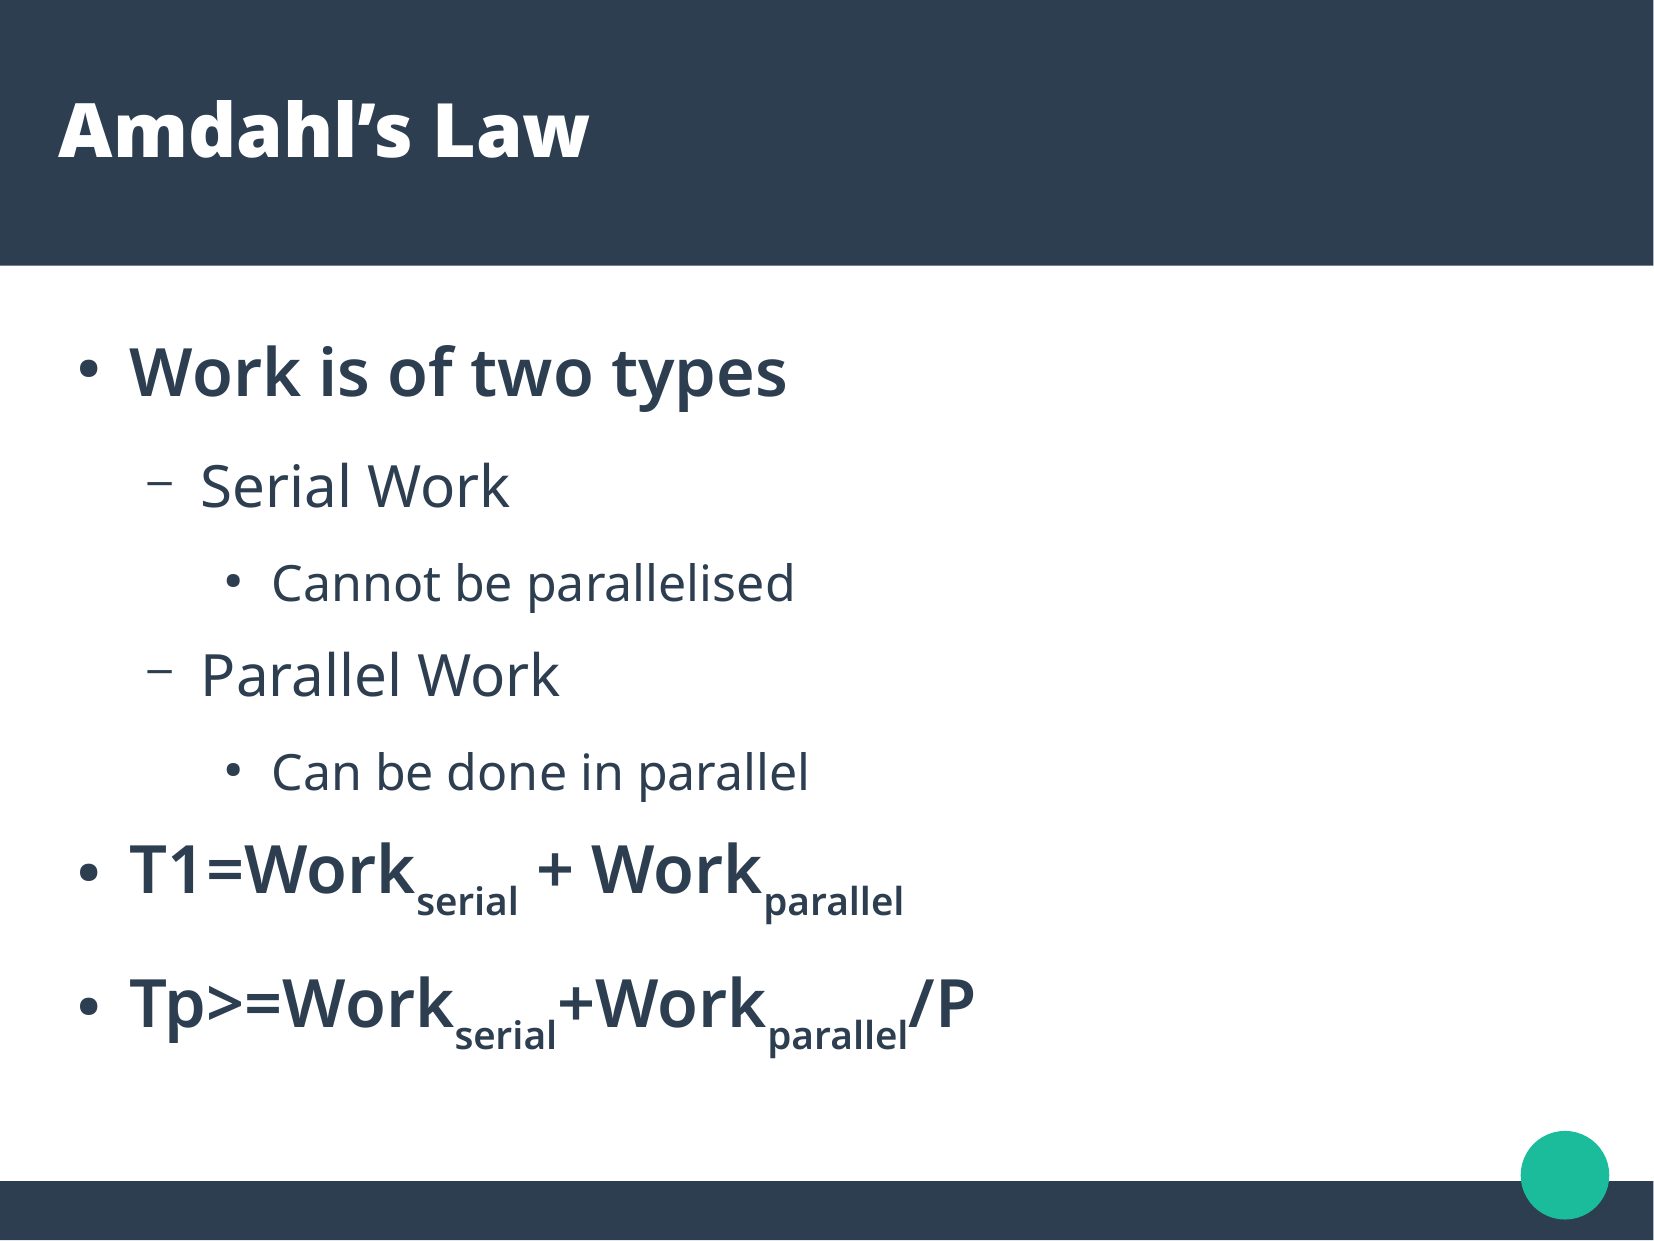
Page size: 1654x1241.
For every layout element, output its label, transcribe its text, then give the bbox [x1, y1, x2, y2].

title Amdahl’s Law [59, 49, 1595, 207]
list Work is of two types Serial Work Cannot be parallelised Parallel Work Can be done in parallel T1=Workserial + Workparallel Tp>=Workserial+Workparallel/P [59, 324, 1595, 1152]
